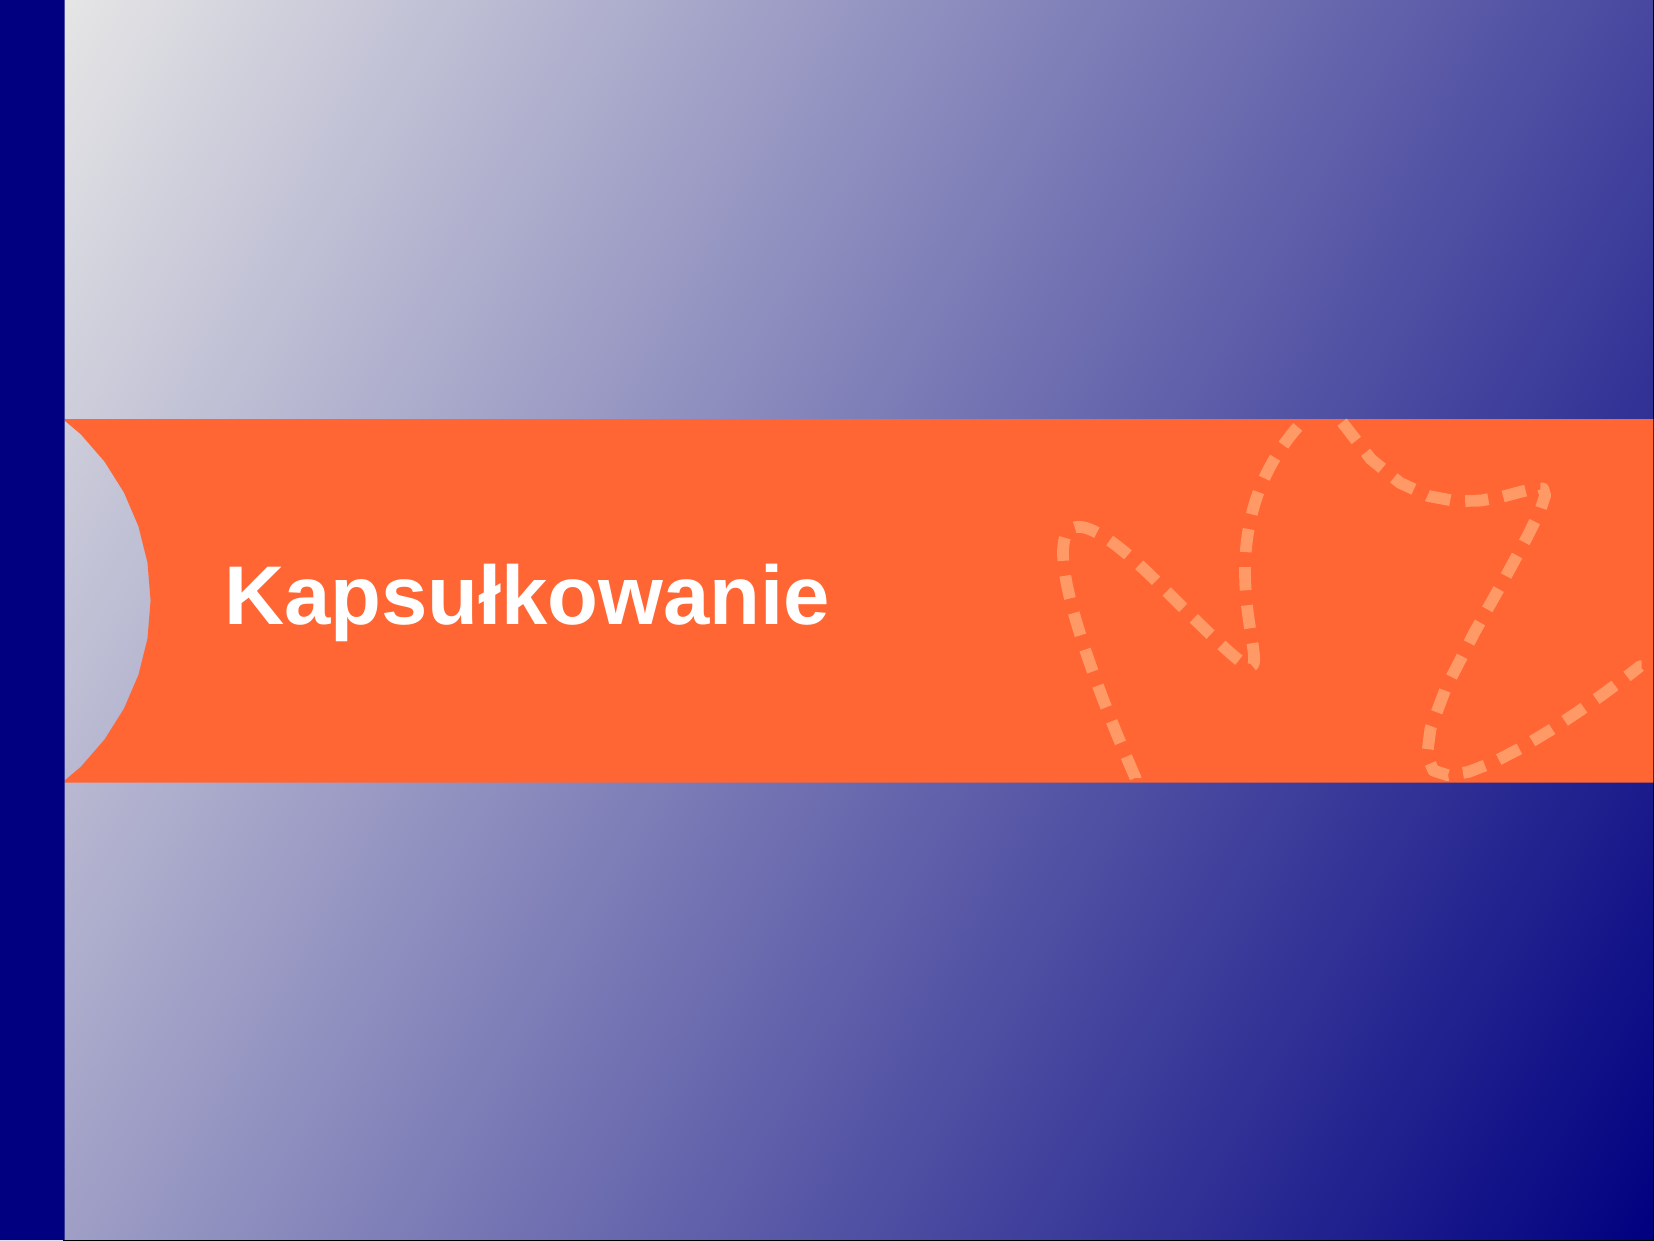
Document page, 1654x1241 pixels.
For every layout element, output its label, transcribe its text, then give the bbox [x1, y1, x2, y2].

title Kapsułkowanie [224, 497, 1093, 704]
